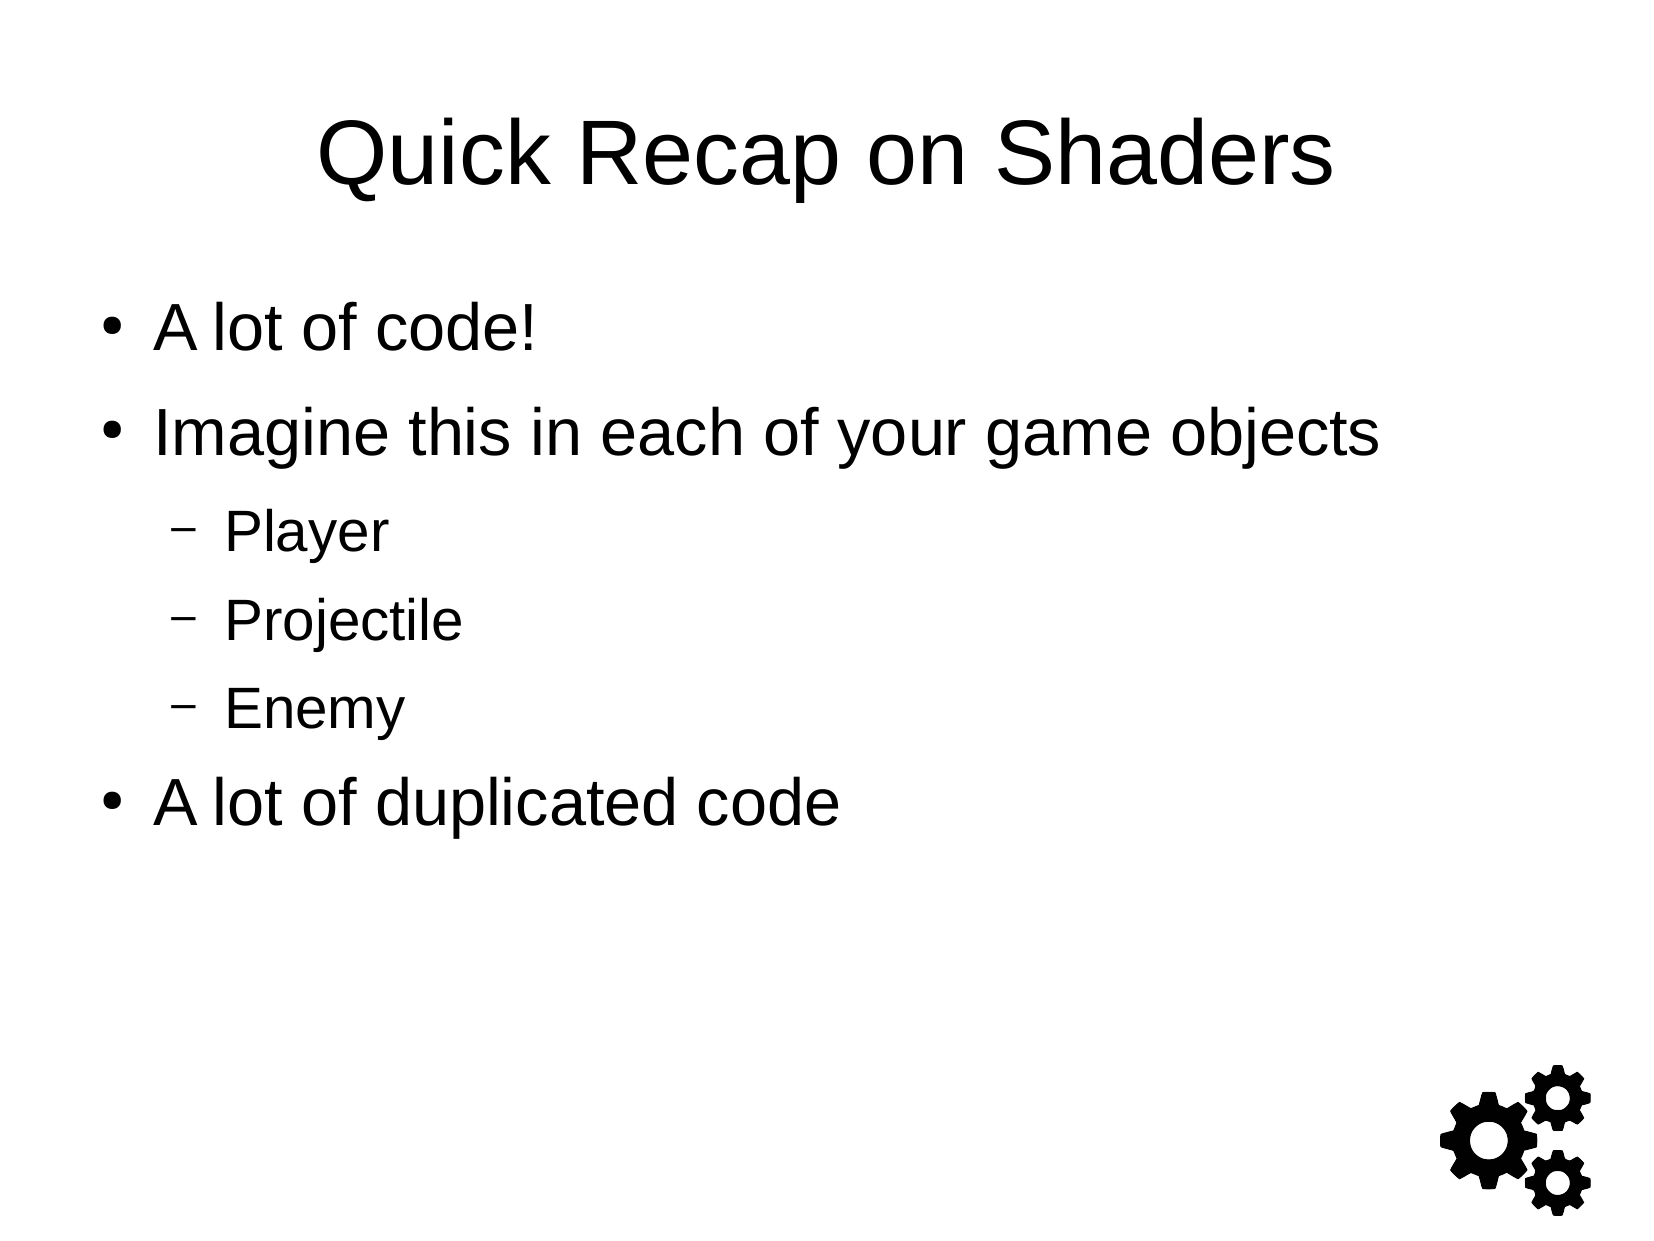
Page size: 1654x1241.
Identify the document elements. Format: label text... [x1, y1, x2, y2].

title Quick Recap on Shaders [82, 49, 1571, 257]
list A lot of code! Imagine this in each of your game objects Player Projectile Enemy A lot of duplicated code [82, 290, 1571, 1010]
picture [1440, 1065, 1591, 1216]
